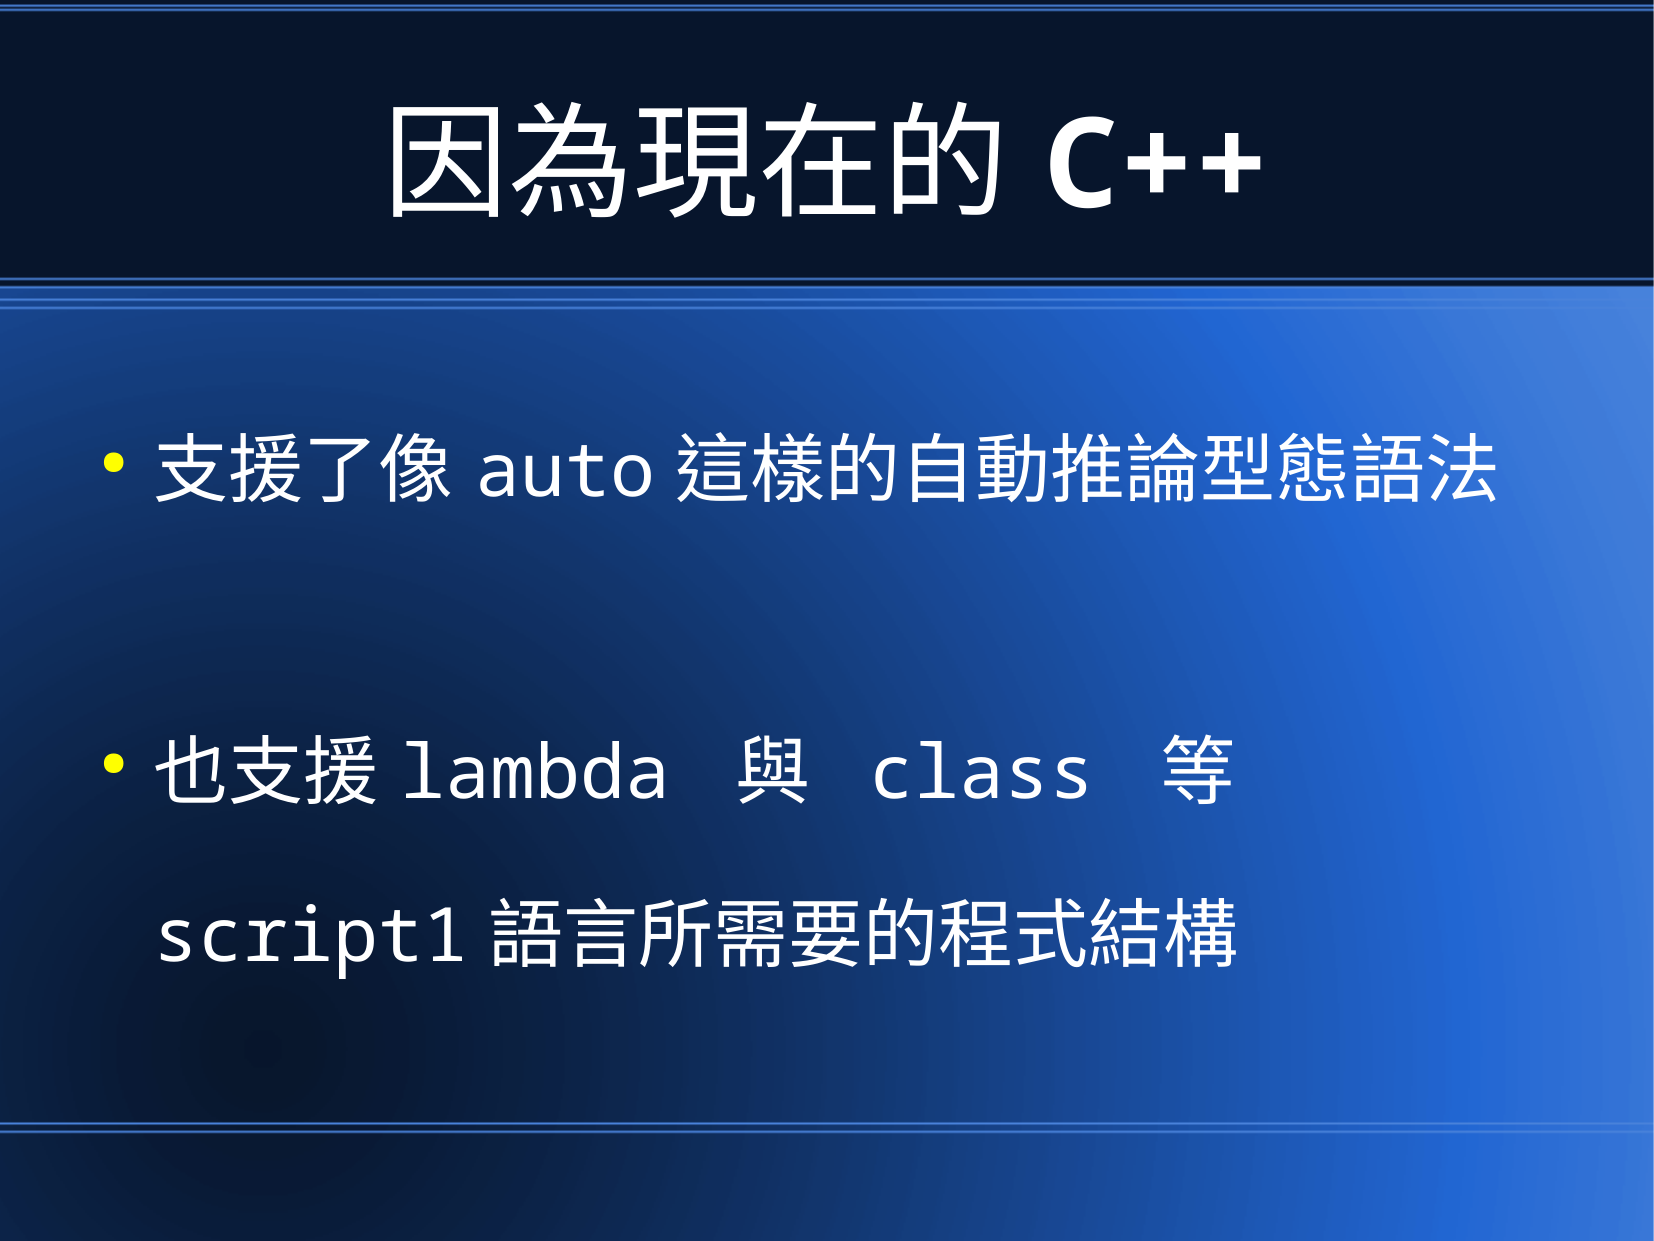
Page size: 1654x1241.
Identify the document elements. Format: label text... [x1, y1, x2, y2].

list 支援了像auto這樣的自動推論型態語法 也支援lambda 與 class 等script1語言所需要的程式結構 下一版的s1或許會加入轉C++的功能。 [82, 355, 1571, 1241]
picture [0, 0, 1654, 1241]
title 因為現在的C++ [82, 49, 1571, 257]
